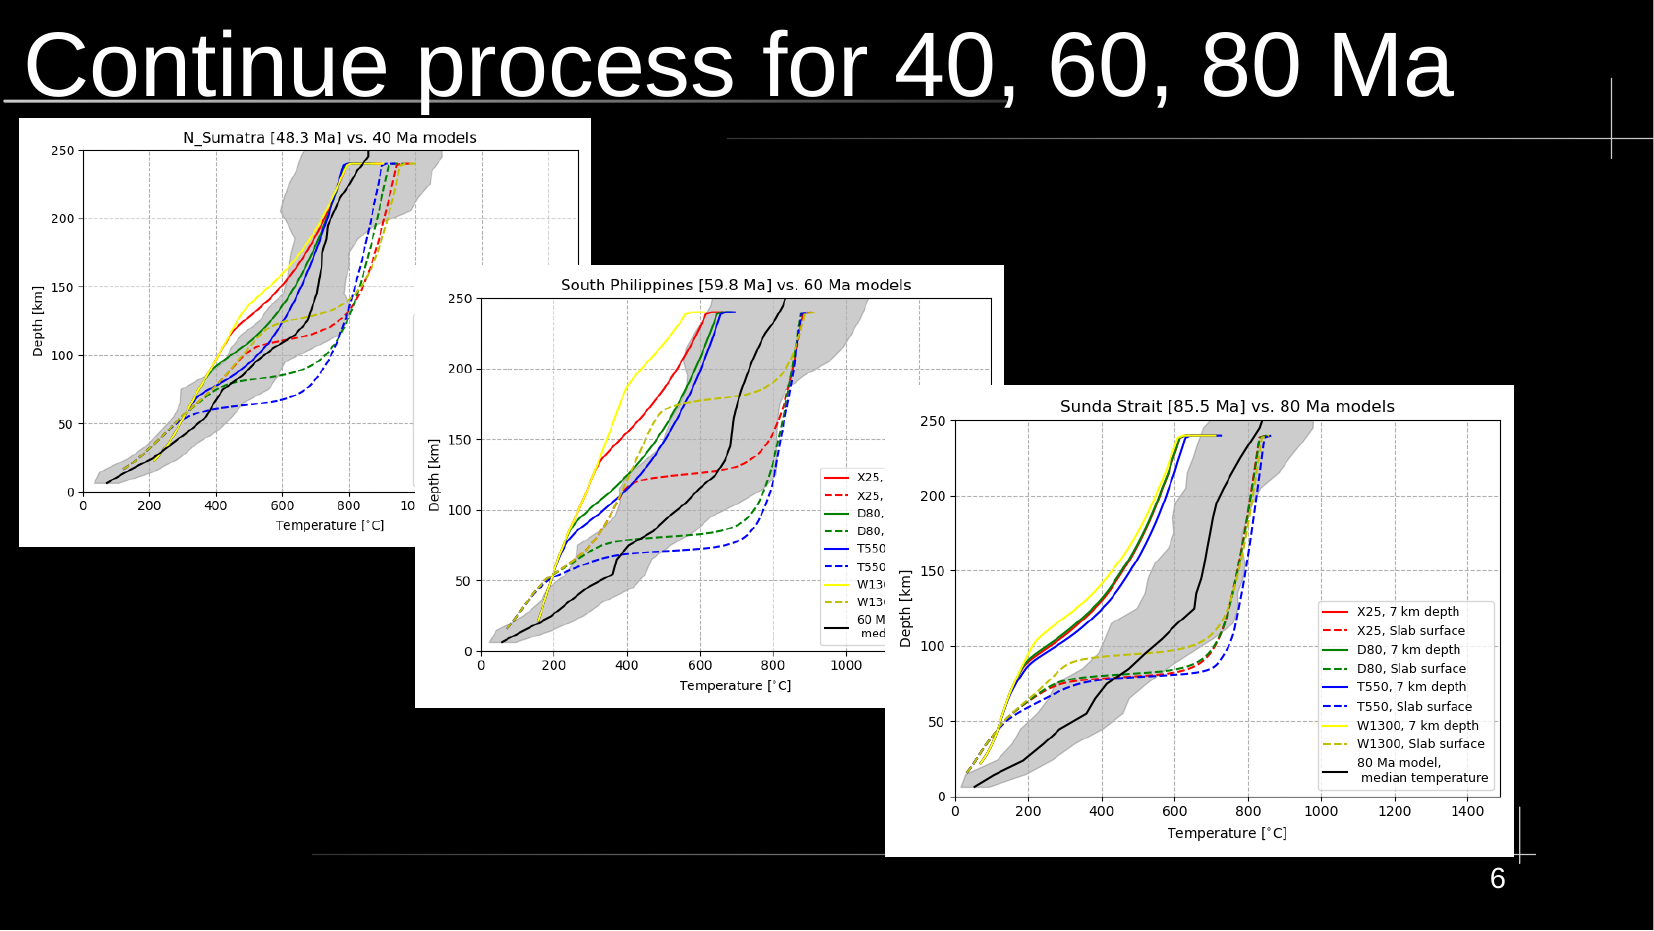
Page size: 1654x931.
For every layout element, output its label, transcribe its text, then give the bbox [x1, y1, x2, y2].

title Continue process for 40, 60, 80 Ma [23, 11, 1589, 119]
picture [19, 118, 1514, 857]
